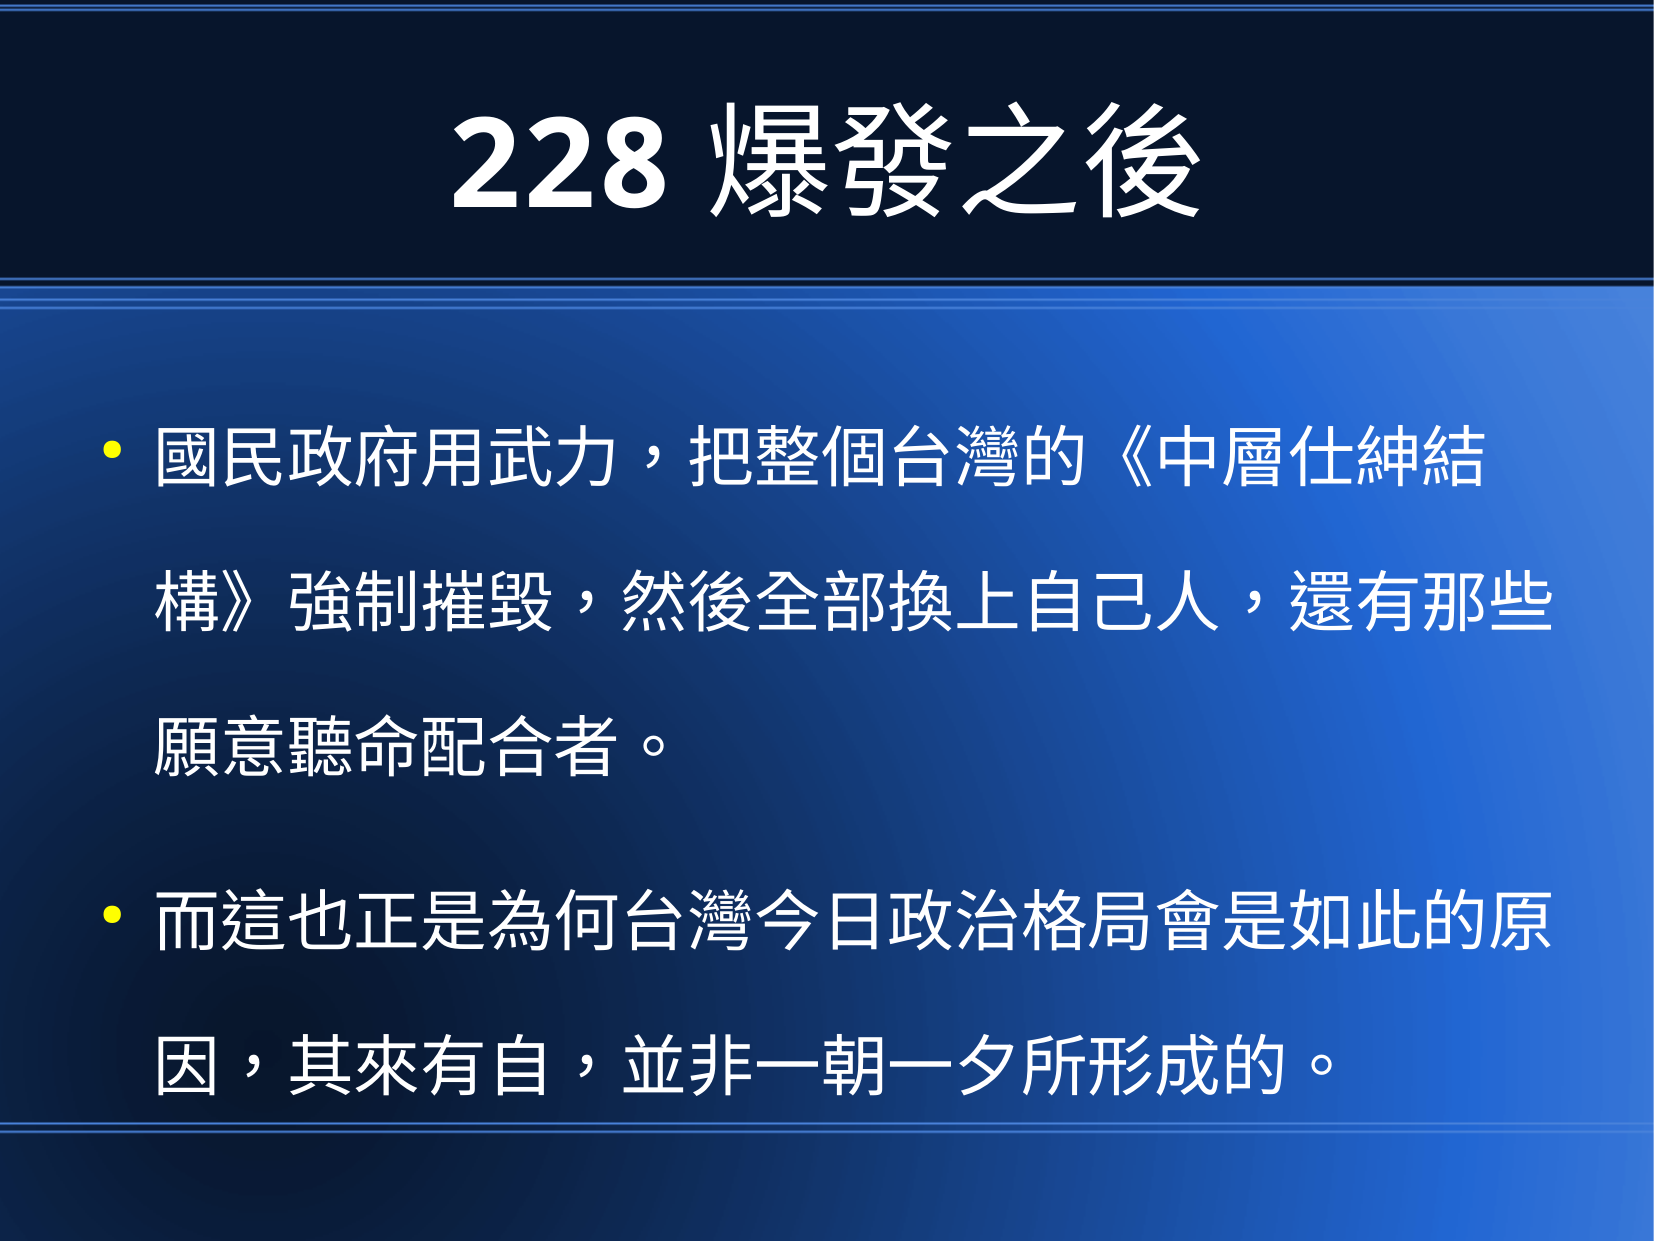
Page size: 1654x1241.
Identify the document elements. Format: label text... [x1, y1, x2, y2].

picture [0, 0, 1654, 1241]
list 國民政府用武力，把整個台灣的《中層仕紳結構》強制摧毀，然後全部換上自己人，還有那些願意聽命配合者。 而這也正是為何台灣今日政治格局會是如此的原因，其來有自，並非一朝一夕所形成的。 [82, 355, 1571, 1241]
title 228爆發之後 [82, 49, 1571, 257]
